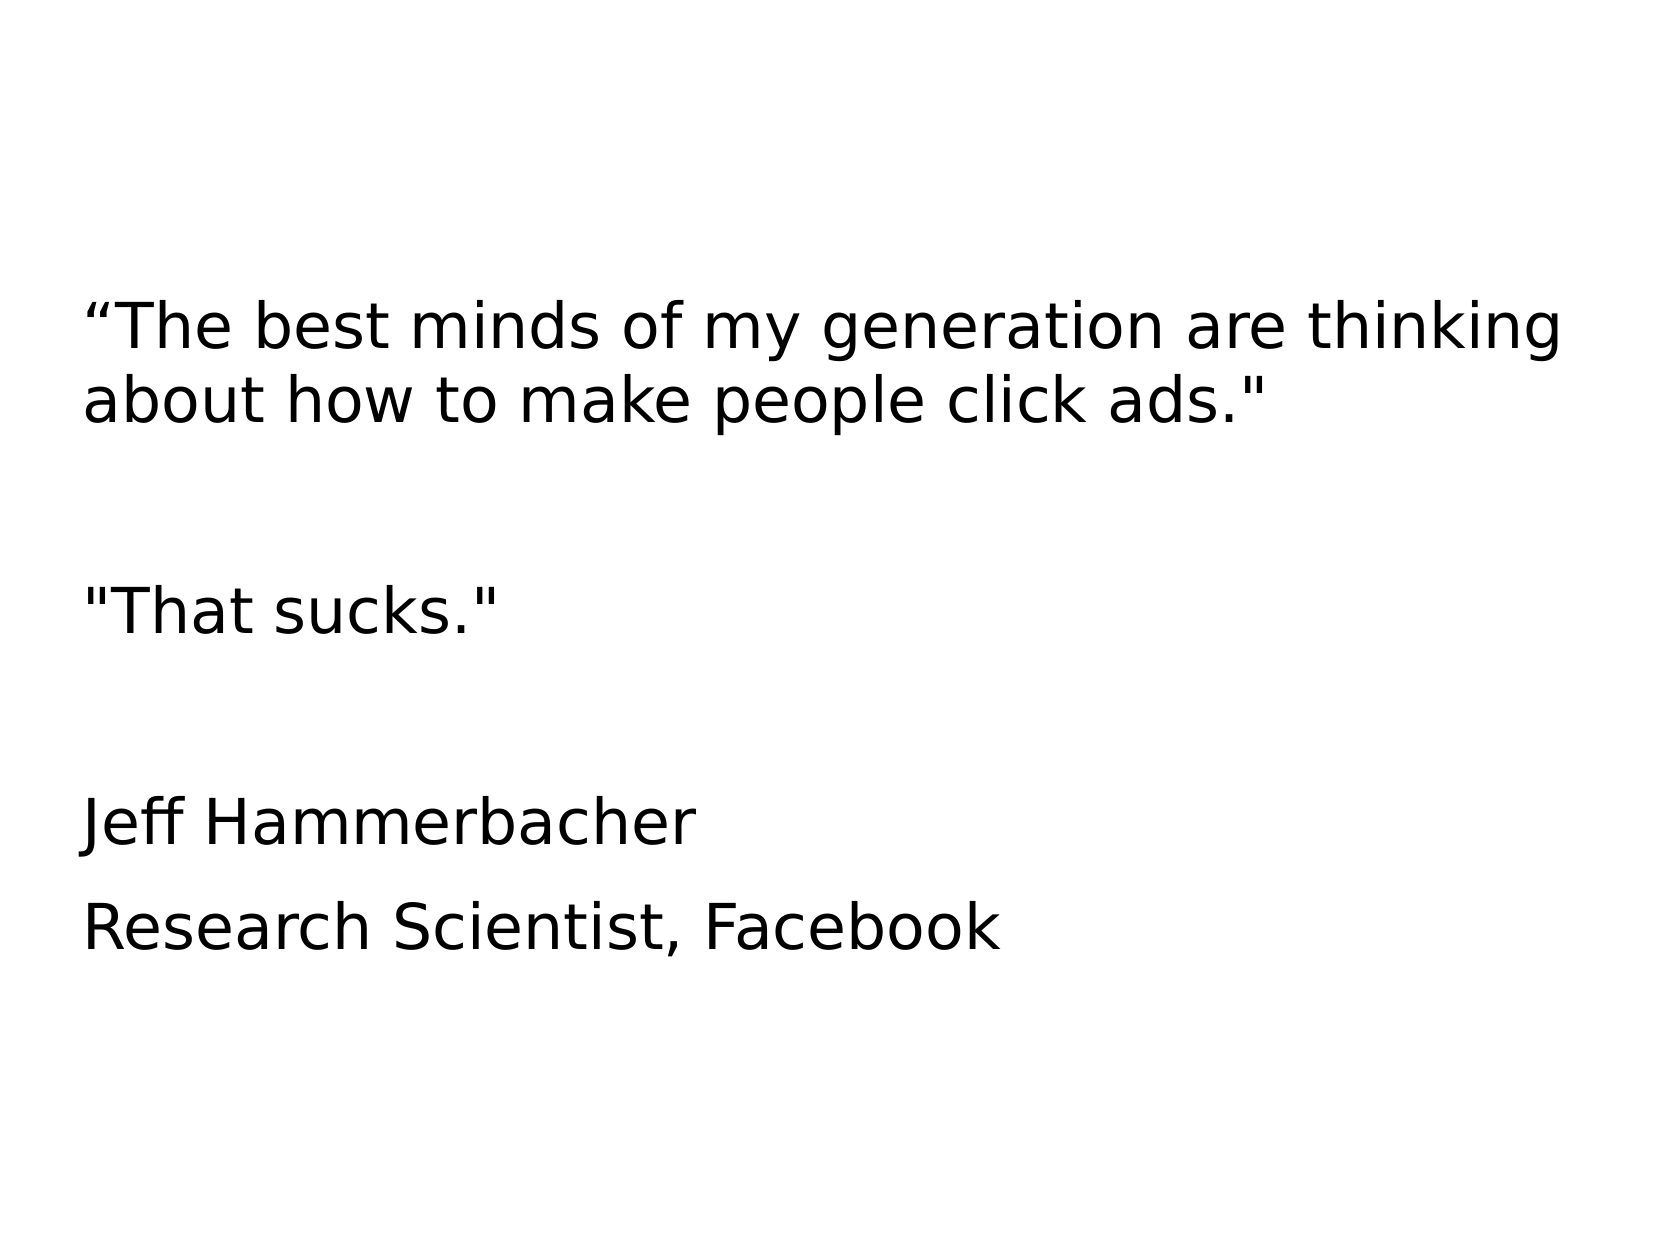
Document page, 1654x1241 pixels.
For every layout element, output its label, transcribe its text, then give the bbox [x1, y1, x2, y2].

list “The best minds of my generation are thinking about how to make people click ads." "That sucks." Jeff Hammerbacher Research Scientist, Facebook [82, 290, 1571, 1010]
